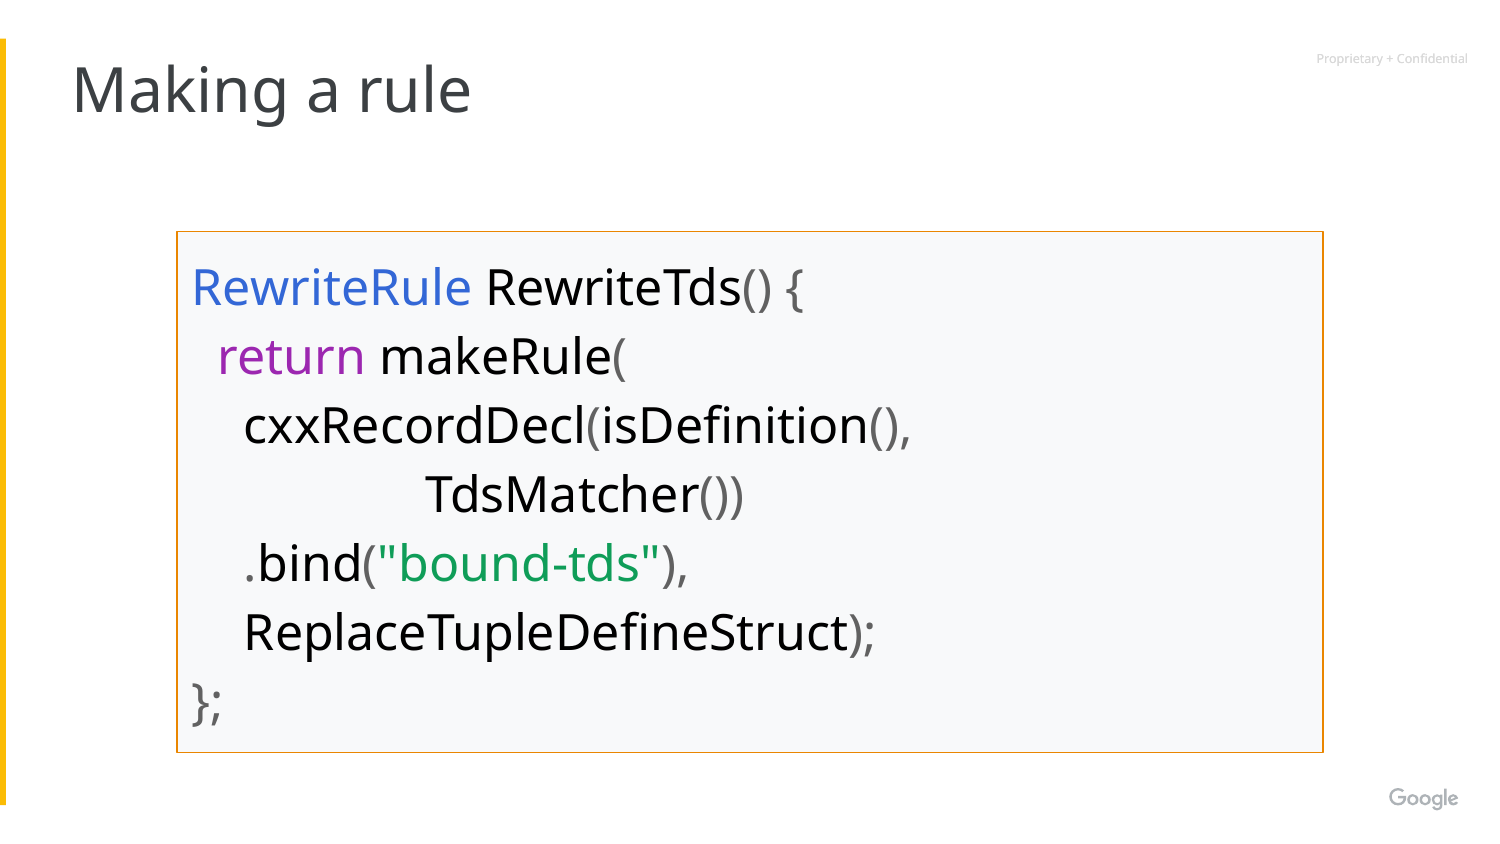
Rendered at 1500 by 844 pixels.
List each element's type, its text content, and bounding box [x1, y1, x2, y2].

title Making a rule [56, 43, 1336, 112]
list RewriteRule RewriteTds() { return makeRule( cxxRecordDecl(isDefinition(), TdsMatcher()) .bind("bound-tds"), ReplaceTupleDefineStruct); }; [176, 231, 1324, 753]
